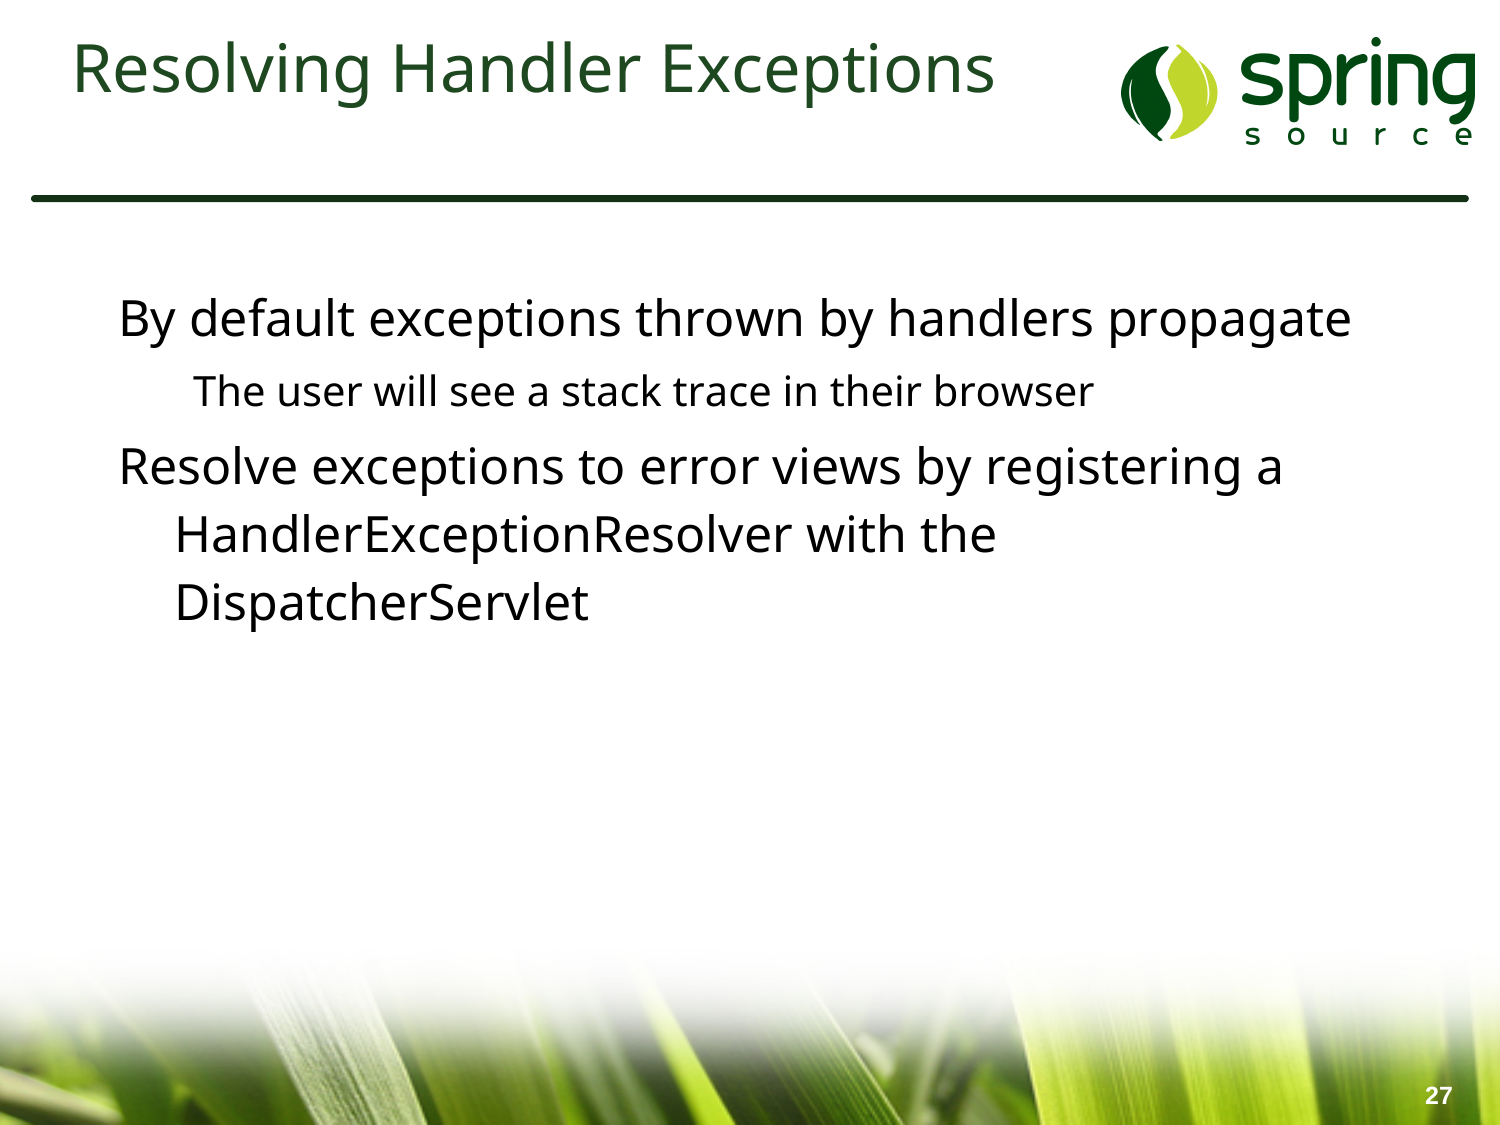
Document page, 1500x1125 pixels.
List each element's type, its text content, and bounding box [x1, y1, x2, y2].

picture [1121, 37, 1475, 145]
list By default exceptions thrown by handlers propagate The user will see a stack trace in their browser Resolve exceptions to error views by registering a HandlerExceptionResolver with the DispatcherServlet [103, 275, 1394, 938]
picture [0, 944, 1500, 1125]
title Resolving Handler Exceptions [56, 13, 1089, 176]
